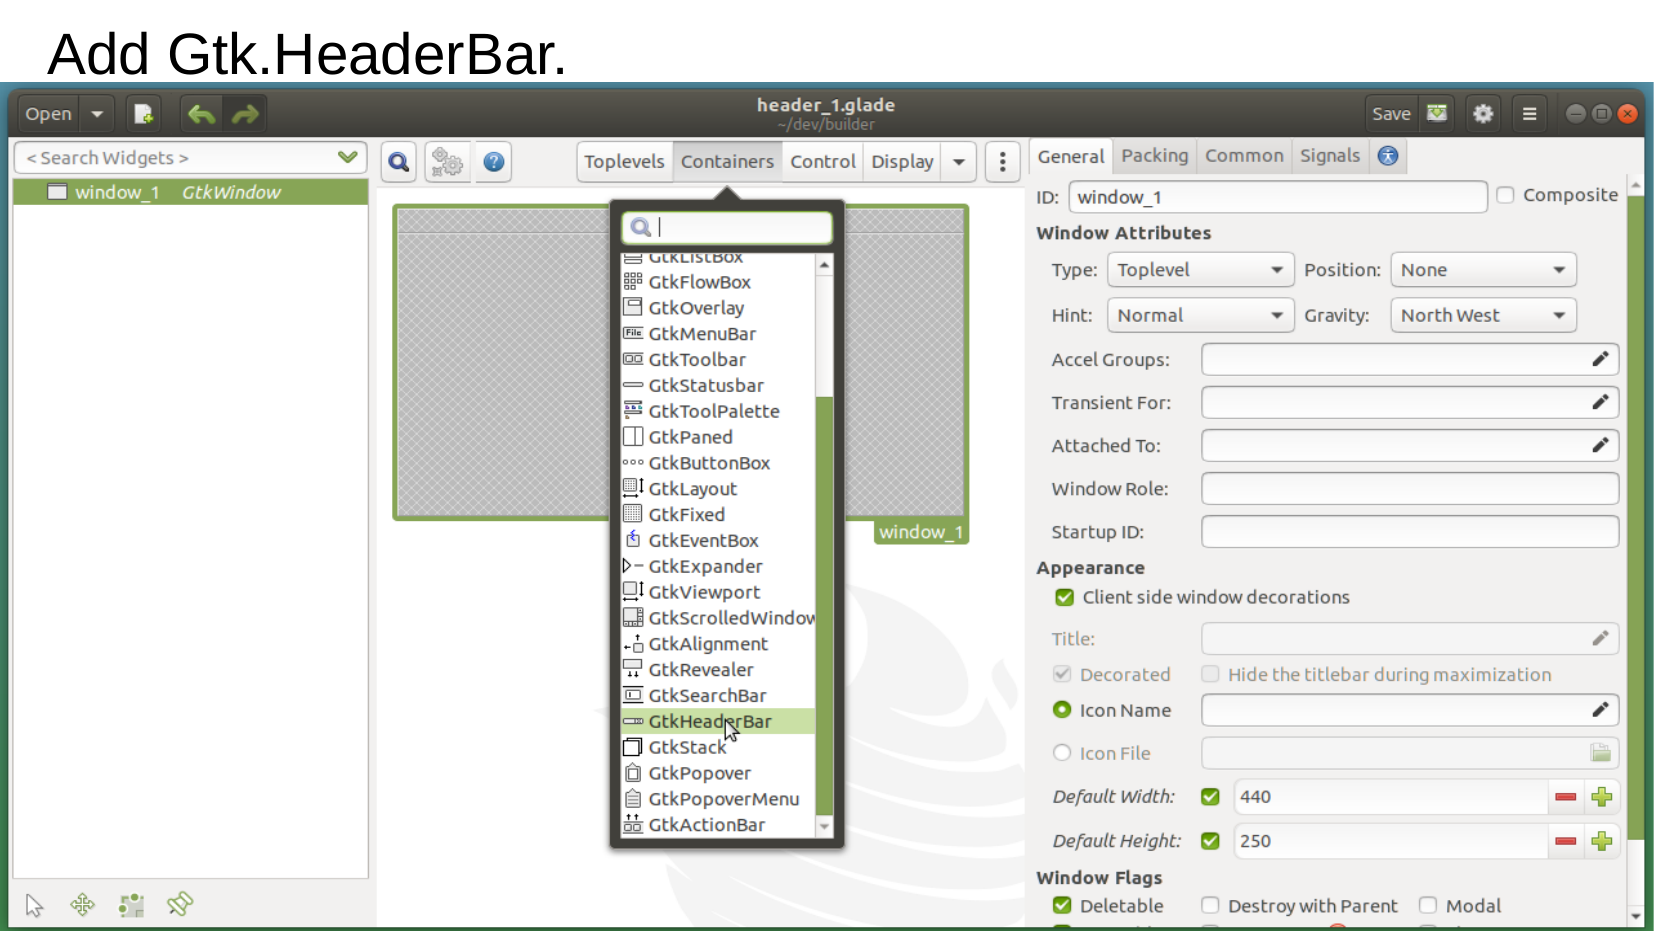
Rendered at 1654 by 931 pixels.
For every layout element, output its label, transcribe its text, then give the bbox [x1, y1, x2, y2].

picture [0, 82, 1654, 931]
title Add Gtk.HeaderBar. [47, 16, 1571, 82]
